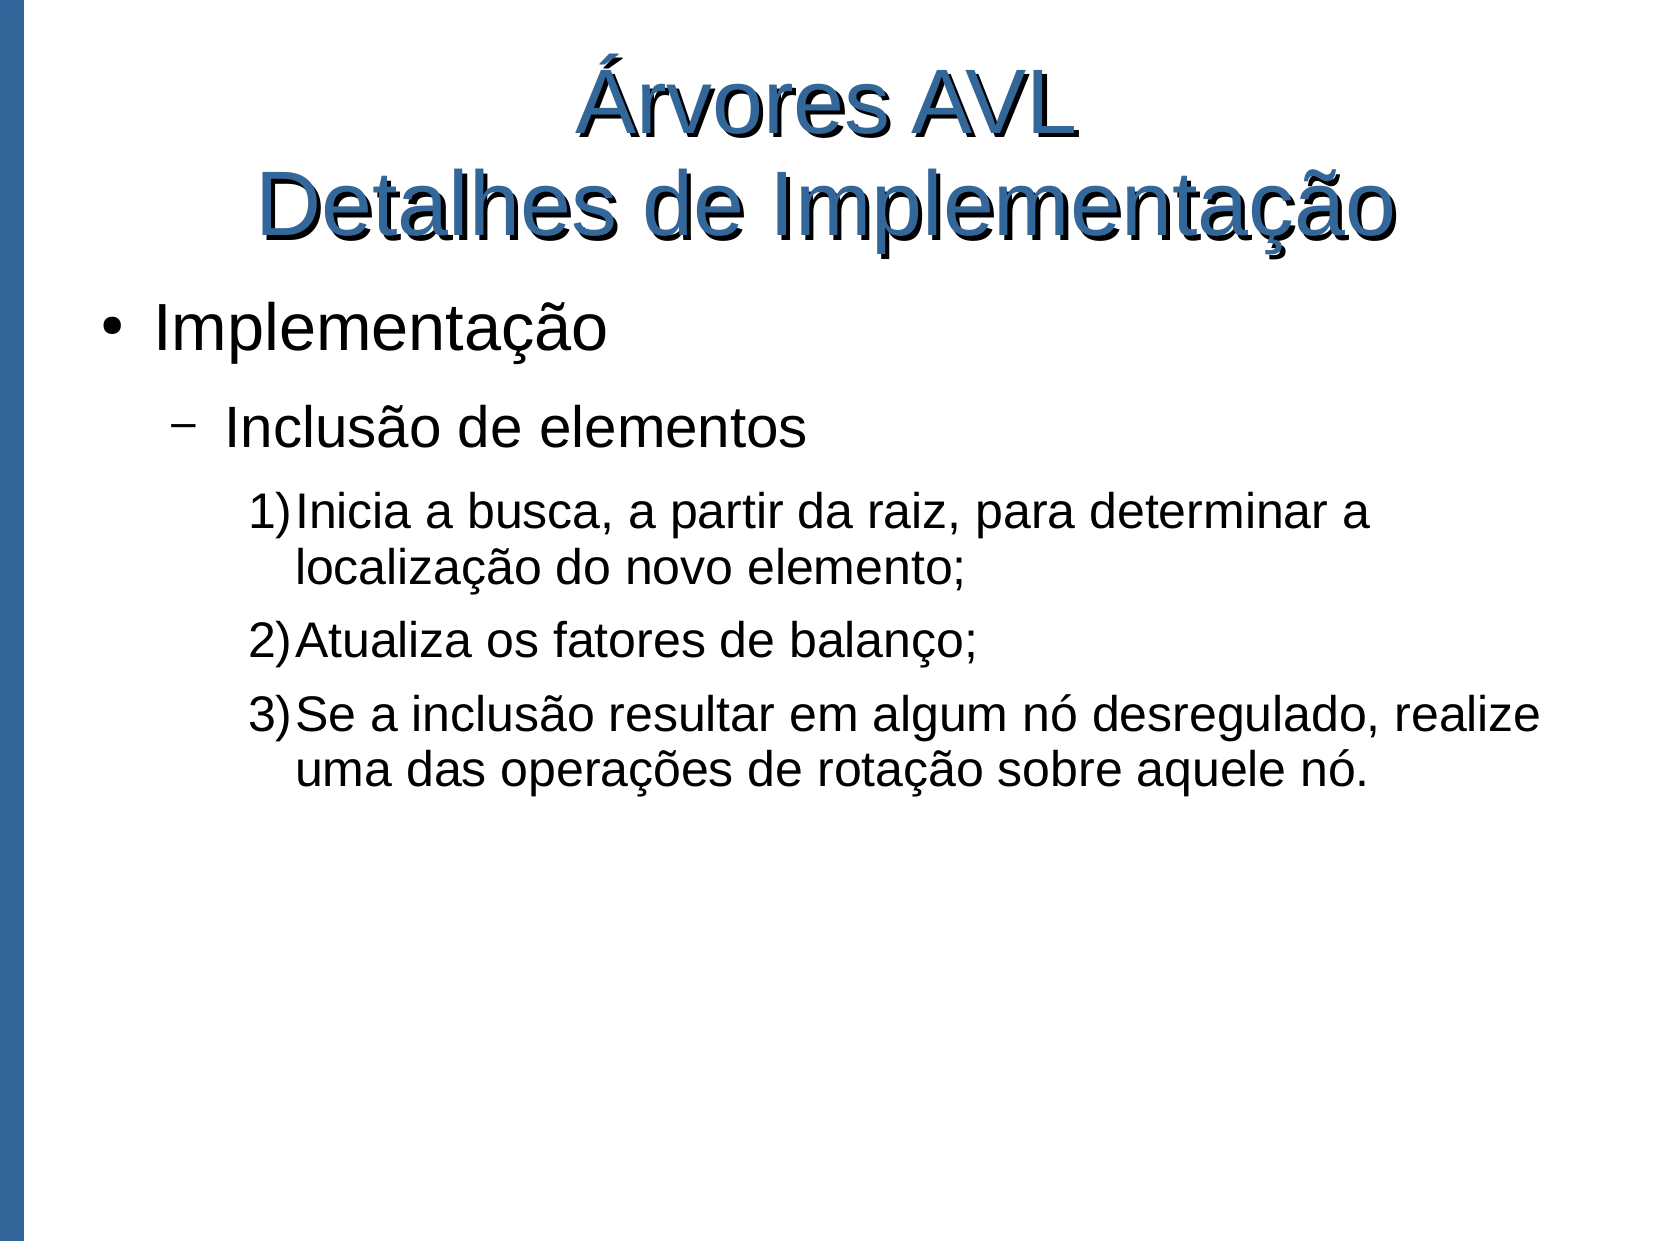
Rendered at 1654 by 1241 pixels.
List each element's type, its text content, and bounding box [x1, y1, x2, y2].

list Implementação Inclusão de elementos Inicia a busca, a partir da raiz, para determinar a localização do novo elemento; Atualiza os fatores de balanço; Se a inclusão resultar em algum nó desregulado, realize uma das operações de rotação sobre aquele nó. [82, 290, 1571, 1010]
title Árvores AVL Detalhes de Implementação [82, 49, 1571, 257]
